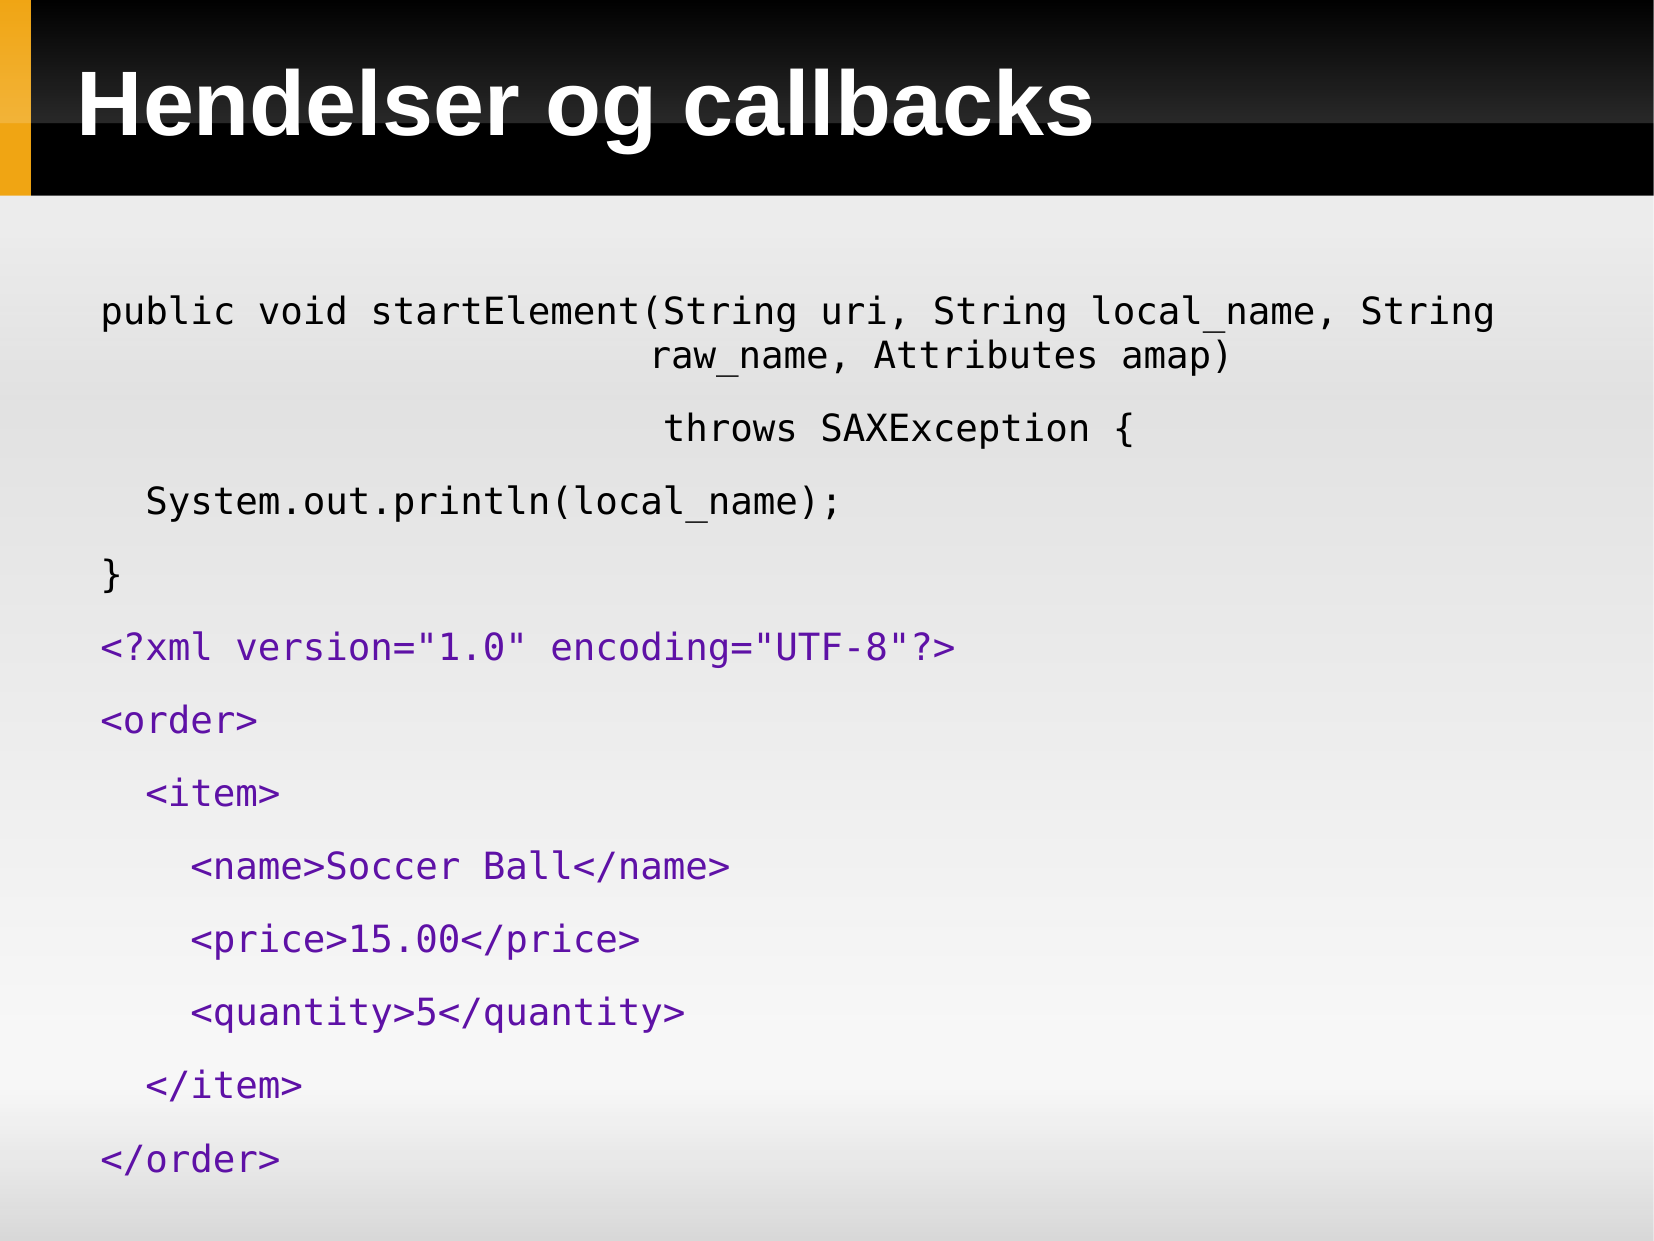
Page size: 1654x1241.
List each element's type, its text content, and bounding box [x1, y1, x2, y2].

picture [0, 0, 1654, 1241]
list public void startElement(String uri, String local_name, String raw_name, Attributes amap) throws SAXException { System.out.println(local_name); } <?xml version="1.0" encoding="UTF-8"?> <order> <item> <name>Soccer Ball</name> <price>15.00</price> <quantity>5</quantity> </item> </order> [82, 290, 1571, 1181]
title Hendelser og callbacks [76, 7, 1565, 200]
